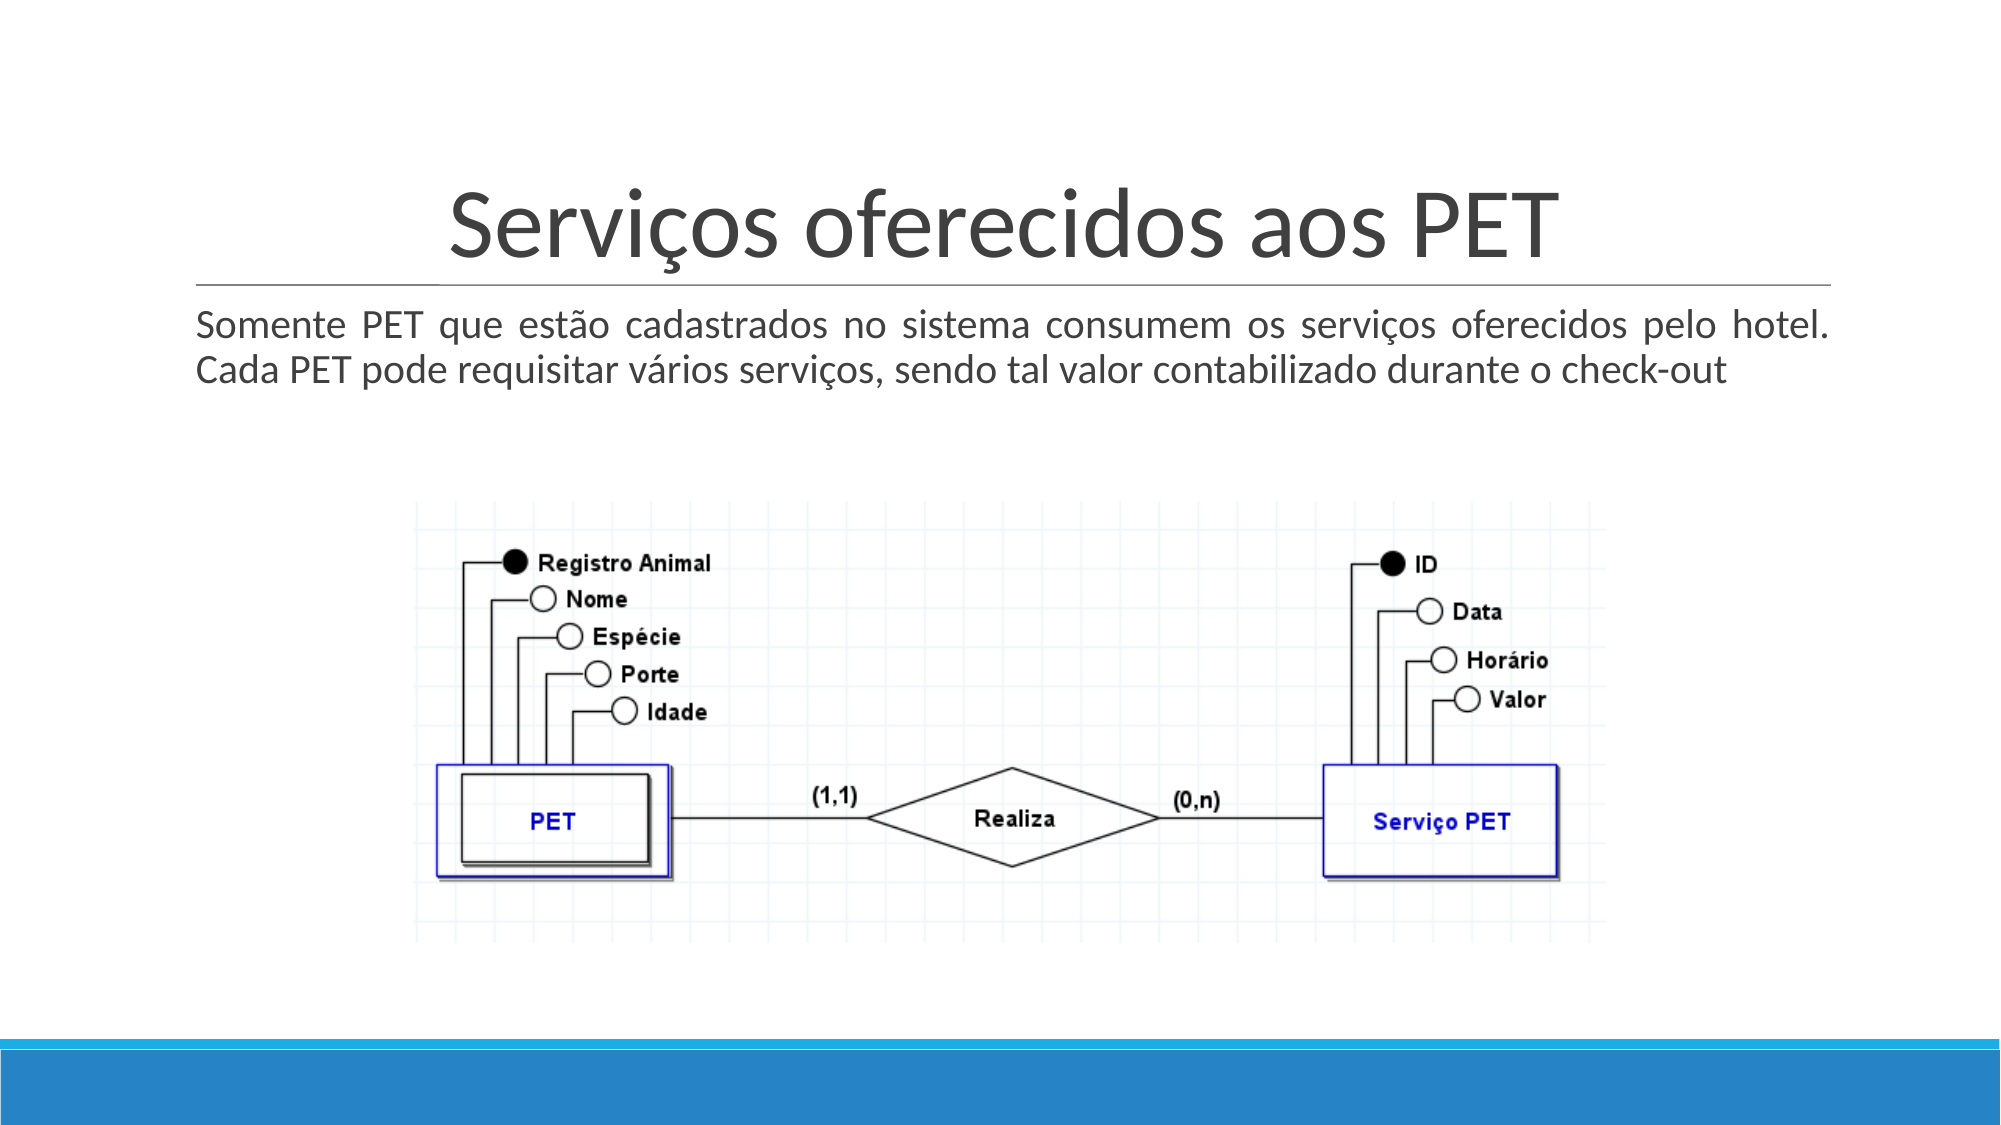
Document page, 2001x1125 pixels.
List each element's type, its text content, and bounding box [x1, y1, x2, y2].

picture [413, 501, 1606, 943]
text_box Serviços oferecidos aos PET [180, 47, 1830, 285]
text_box Somente PET que estão cadastrados no sistema consumem os serviços oferecidos pelo hotel. Cada PET pode requisitar vários serviços, sendo tal valor contabilizado durante o check-out [180, 295, 1831, 956]
